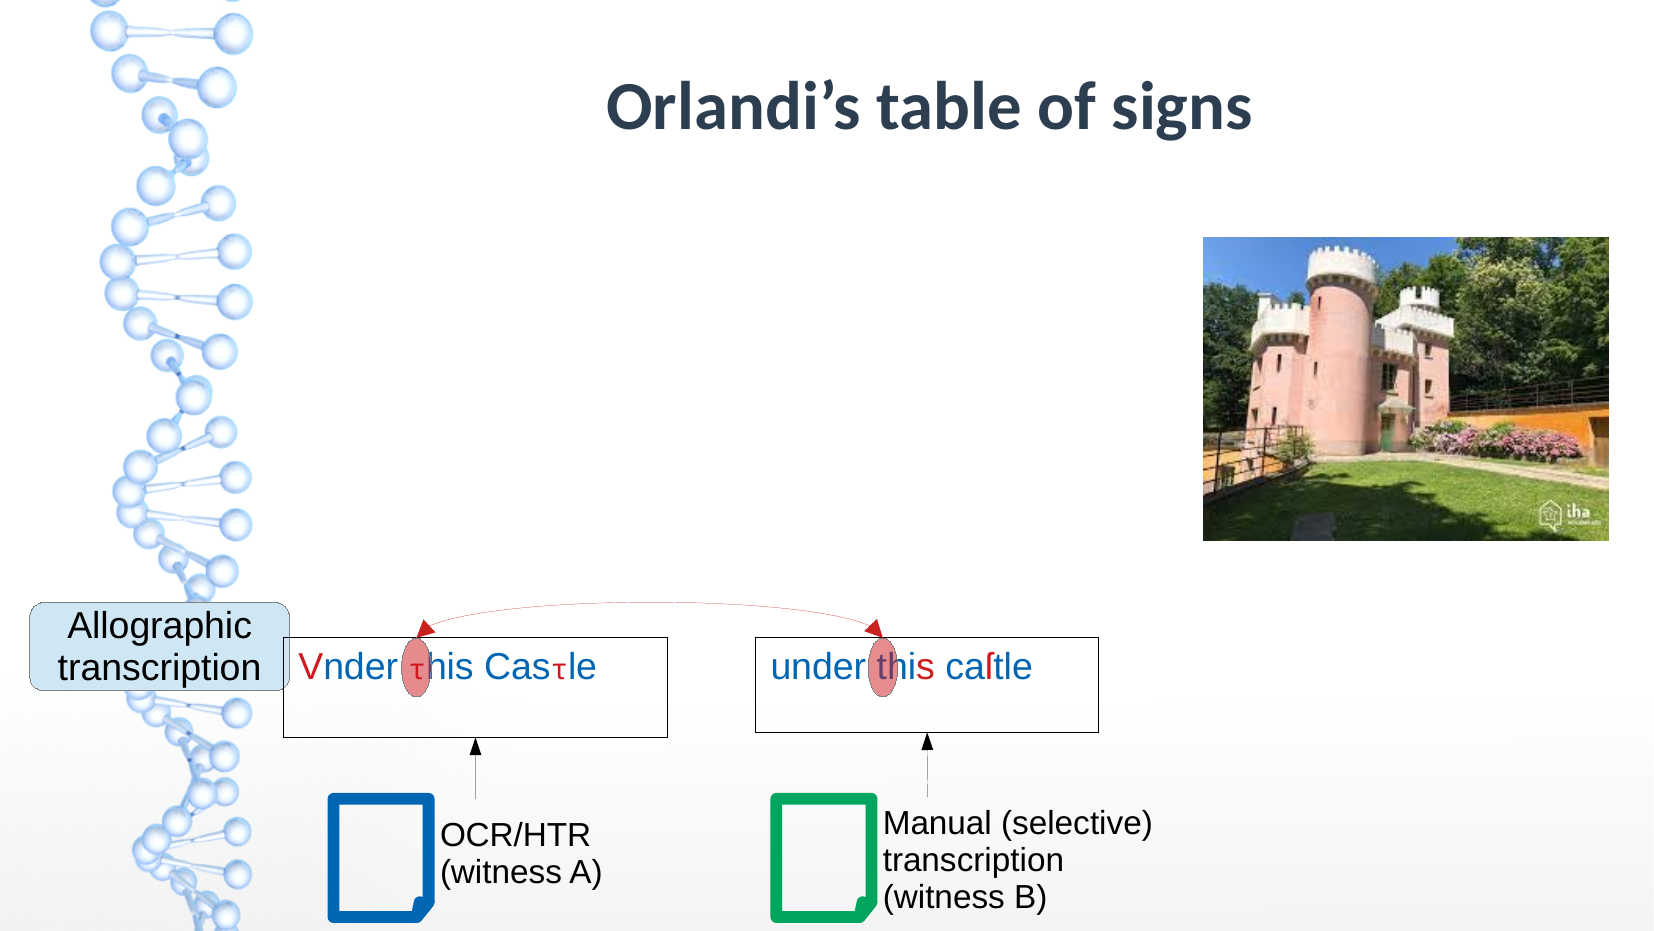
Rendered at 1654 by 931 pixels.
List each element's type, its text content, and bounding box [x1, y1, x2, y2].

text_box Allographic transcription [29, 602, 290, 691]
text_box [401, 637, 432, 697]
text_box [868, 637, 898, 697]
text_box OCR/HTR (witness A) [435, 809, 618, 898]
picture [0, 0, 1654, 931]
title Orlandi’s table of signs [265, 35, 1595, 189]
text_box Manual (selective) transcription (witness B) [868, 797, 1169, 924]
text_box Vnder τhis Casτle [283, 637, 668, 738]
text_box under this caſtle [755, 637, 1099, 733]
